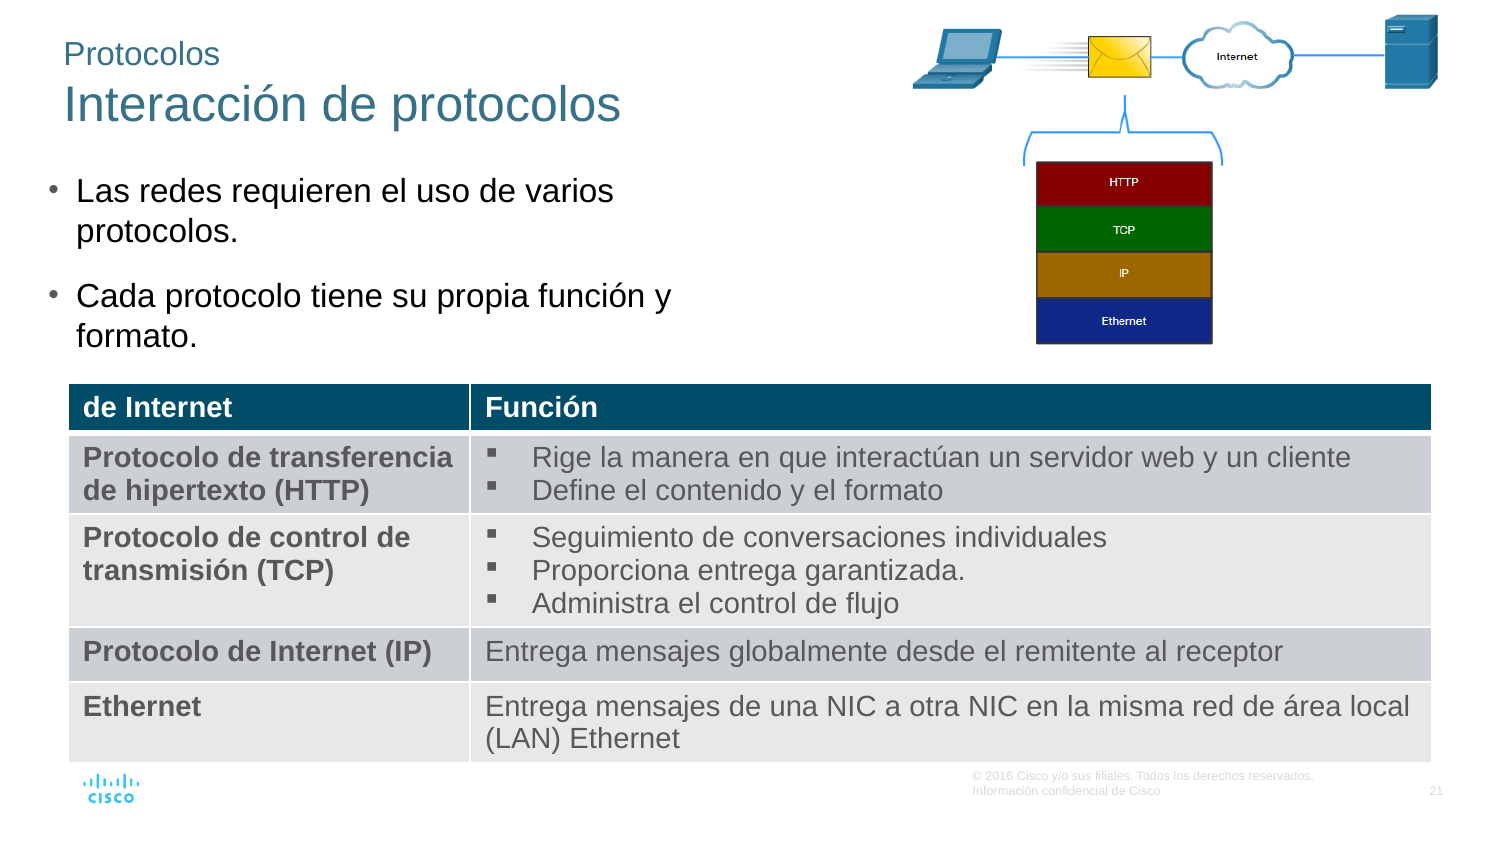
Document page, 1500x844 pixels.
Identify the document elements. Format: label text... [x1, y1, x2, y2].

table_cell Rige la manera en que interactúan un servidor web y un cliente Define el contenido y el formato [471, 436, 1431, 513]
table_header Función [471, 384, 1431, 430]
table_cell Ethernet [69, 683, 469, 762]
table_cell Protocolo de transferencia de hipertexto (HTTP) [69, 436, 469, 513]
table_header de Internet [69, 384, 469, 430]
picture [900, 0, 1452, 356]
table_cell Entrega mensajes de una NIC a otra NIC en la misma red de área local (LAN) Ethernet [471, 683, 1431, 762]
table_cell Entrega mensajes globalmente desde el remitente al receptor [471, 628, 1431, 681]
title Protocolos Interacción de protocolos [48, 13, 818, 150]
list Las redes requieren el uso de varios protocolos. Cada protocolo tiene su propia función y formato. [33, 161, 784, 325]
table_cell Protocolo de control de transmisión (TCP) [69, 515, 469, 626]
table_cell Seguimiento de conversaciones individuales Proporciona entrega garantizada. Administra el control de flujo [471, 515, 1431, 626]
table_cell Protocolo de Internet (IP) [69, 628, 469, 681]
